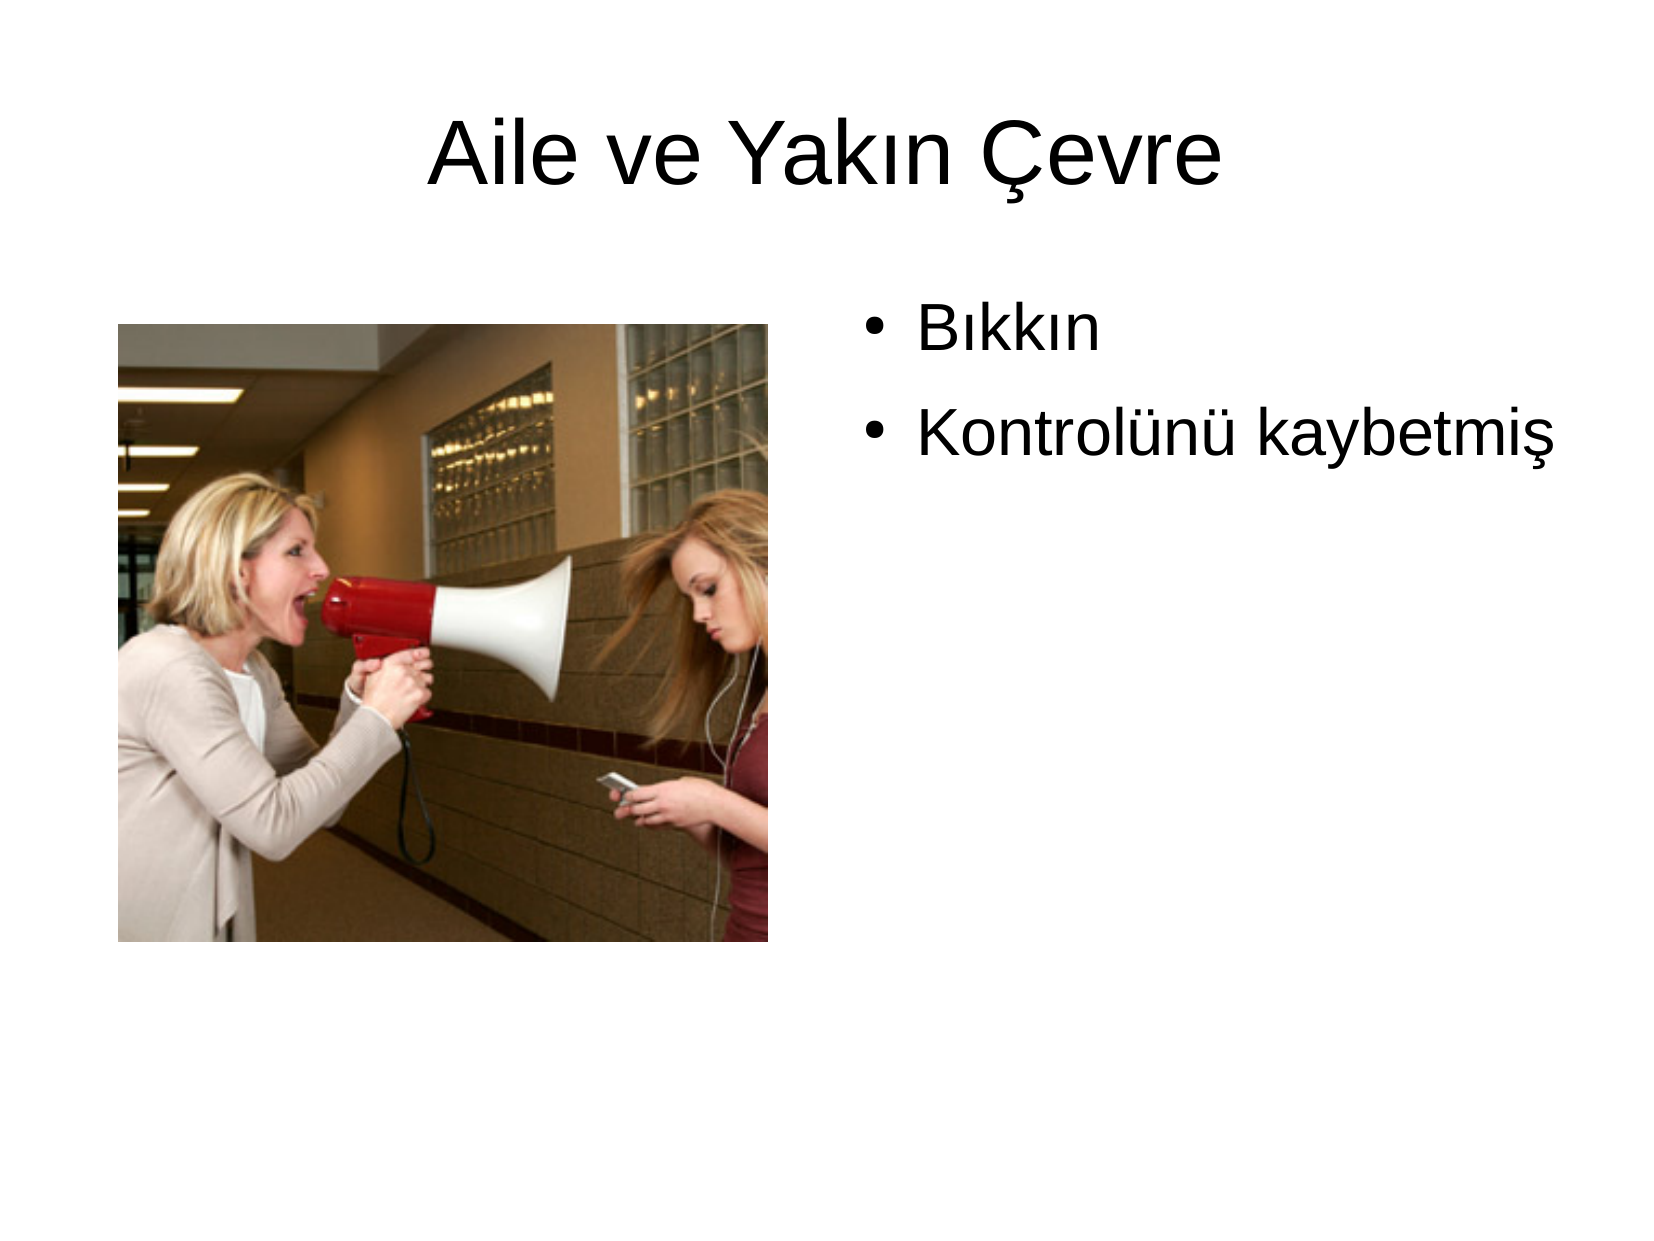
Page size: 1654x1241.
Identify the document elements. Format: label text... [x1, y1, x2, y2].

title Aile ve Yakın Çevre [82, 56, 1571, 250]
picture [82, 290, 809, 1109]
list Bıkkın Kontrolünü kaybetmiş [845, 290, 1572, 1109]
